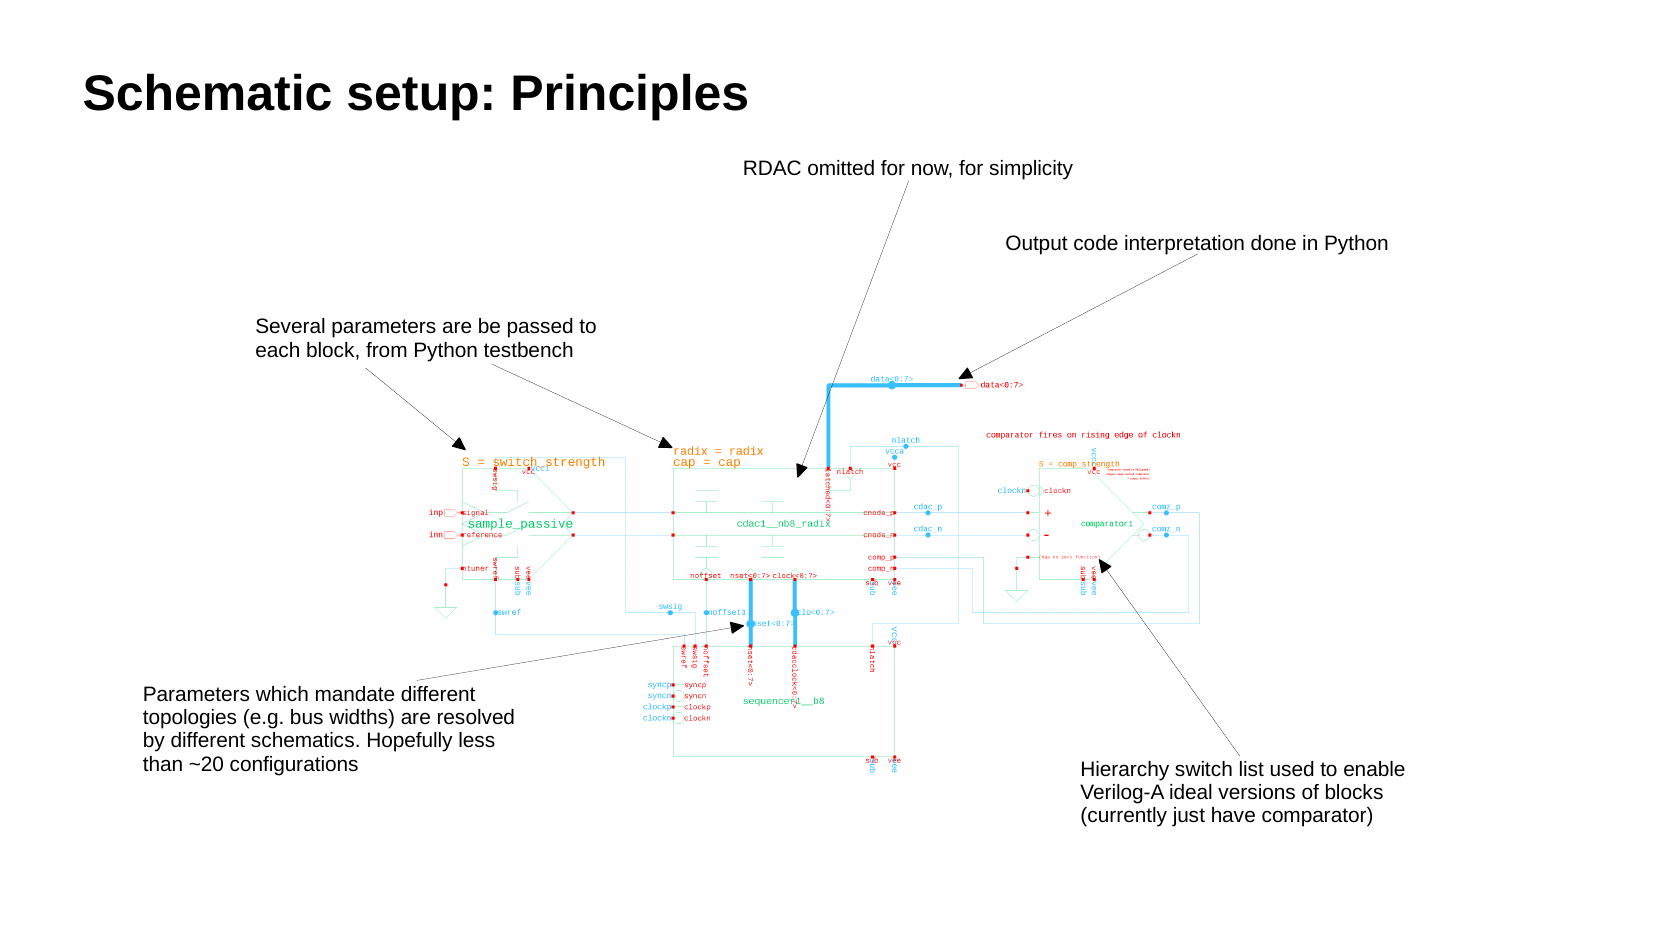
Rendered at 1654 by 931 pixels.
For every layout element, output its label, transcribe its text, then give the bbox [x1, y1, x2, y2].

text_box Parameters which mandate different topologies (e.g. bus widths) are resolved by different schematics. Hopefully less than ~20 configurations [128, 675, 541, 783]
text_box Output code interpretation done in Python [990, 224, 1479, 286]
text_box Several parameters are be passed to each block, from Python testbench [240, 307, 654, 370]
picture [390, 337, 1216, 788]
text_box Hierarchy switch list used to enable Verilog-A ideal versions of blocks (currently just have comparator) [1065, 750, 1479, 835]
text_box RDAC omitted for now, for simplicity [728, 149, 1141, 188]
title Schematic setup: Principles [82, 37, 826, 151]
